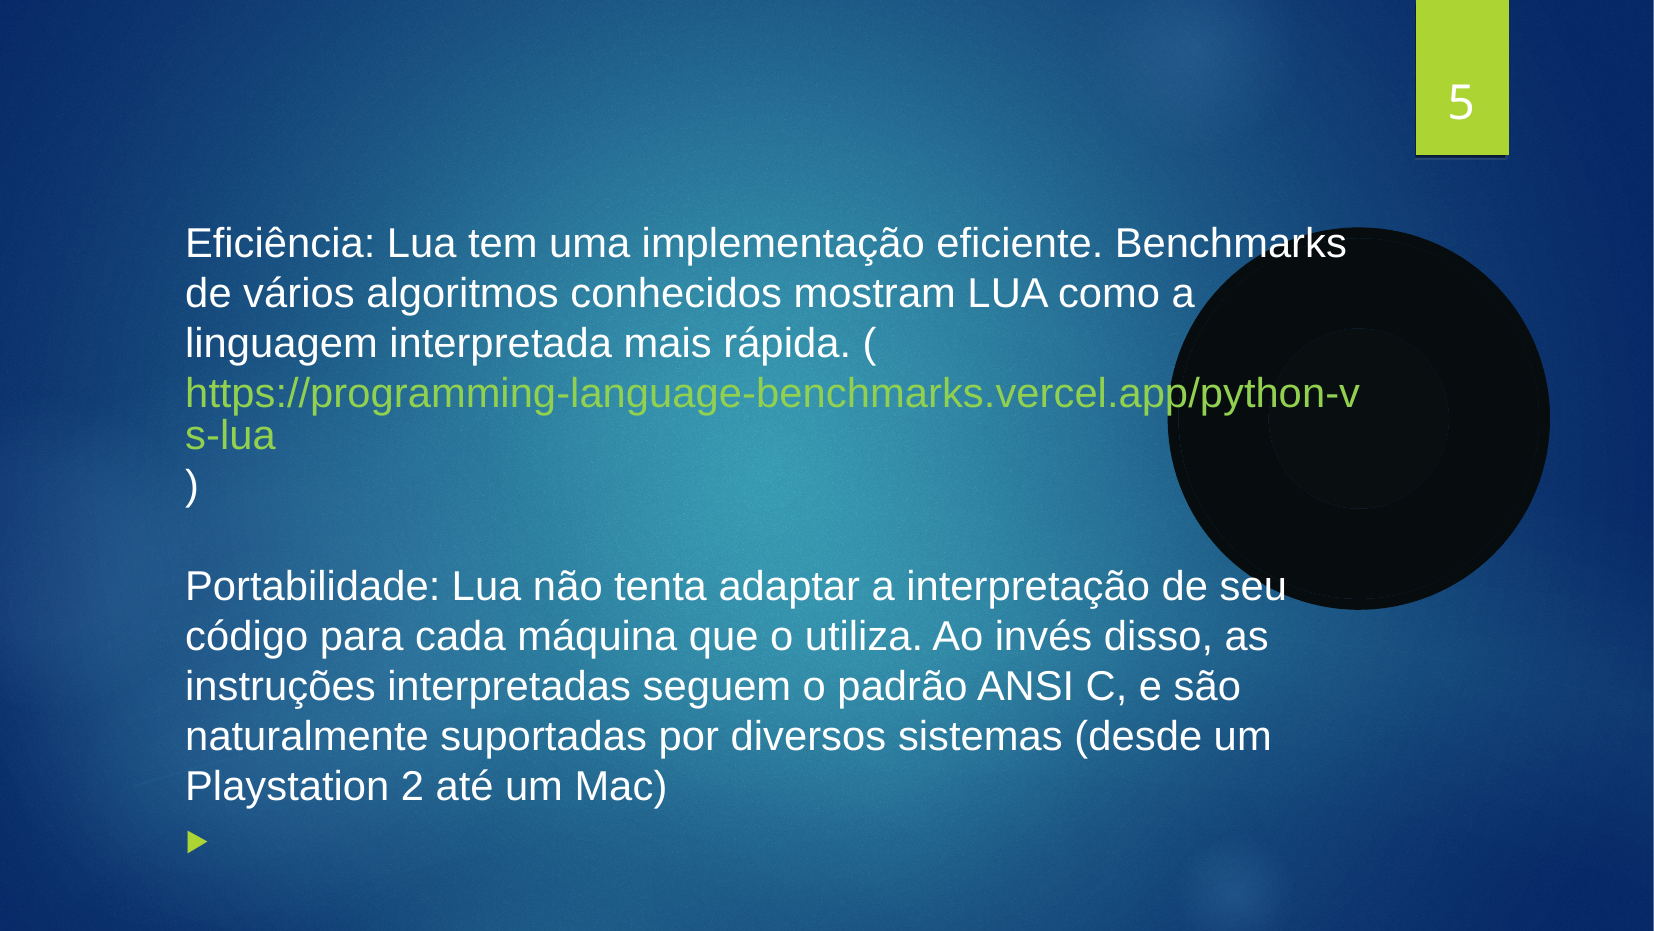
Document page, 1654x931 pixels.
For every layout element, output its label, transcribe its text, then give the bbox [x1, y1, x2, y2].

text_box 5 [1404, 40, 1518, 145]
list Eficiência: Lua tem uma implementação eficiente. Benchmarks de vários algoritmos conhecidos mostram LUA como a linguagem interpretada mais rápida. (https://programming-language-benchmarks.vercel.app/python-vs-lua) Portabilidade: Lua não tenta adaptar a interpretação de seu código para cada máquina que o utiliza. Ao invés disso, as instruções interpretadas seguem o padrão ANSI C, e são naturalmente suportadas por diversos sistemas (desde um Playstation 2 até um Mac) [170, 208, 1384, 778]
title [87, 61, 1364, 252]
